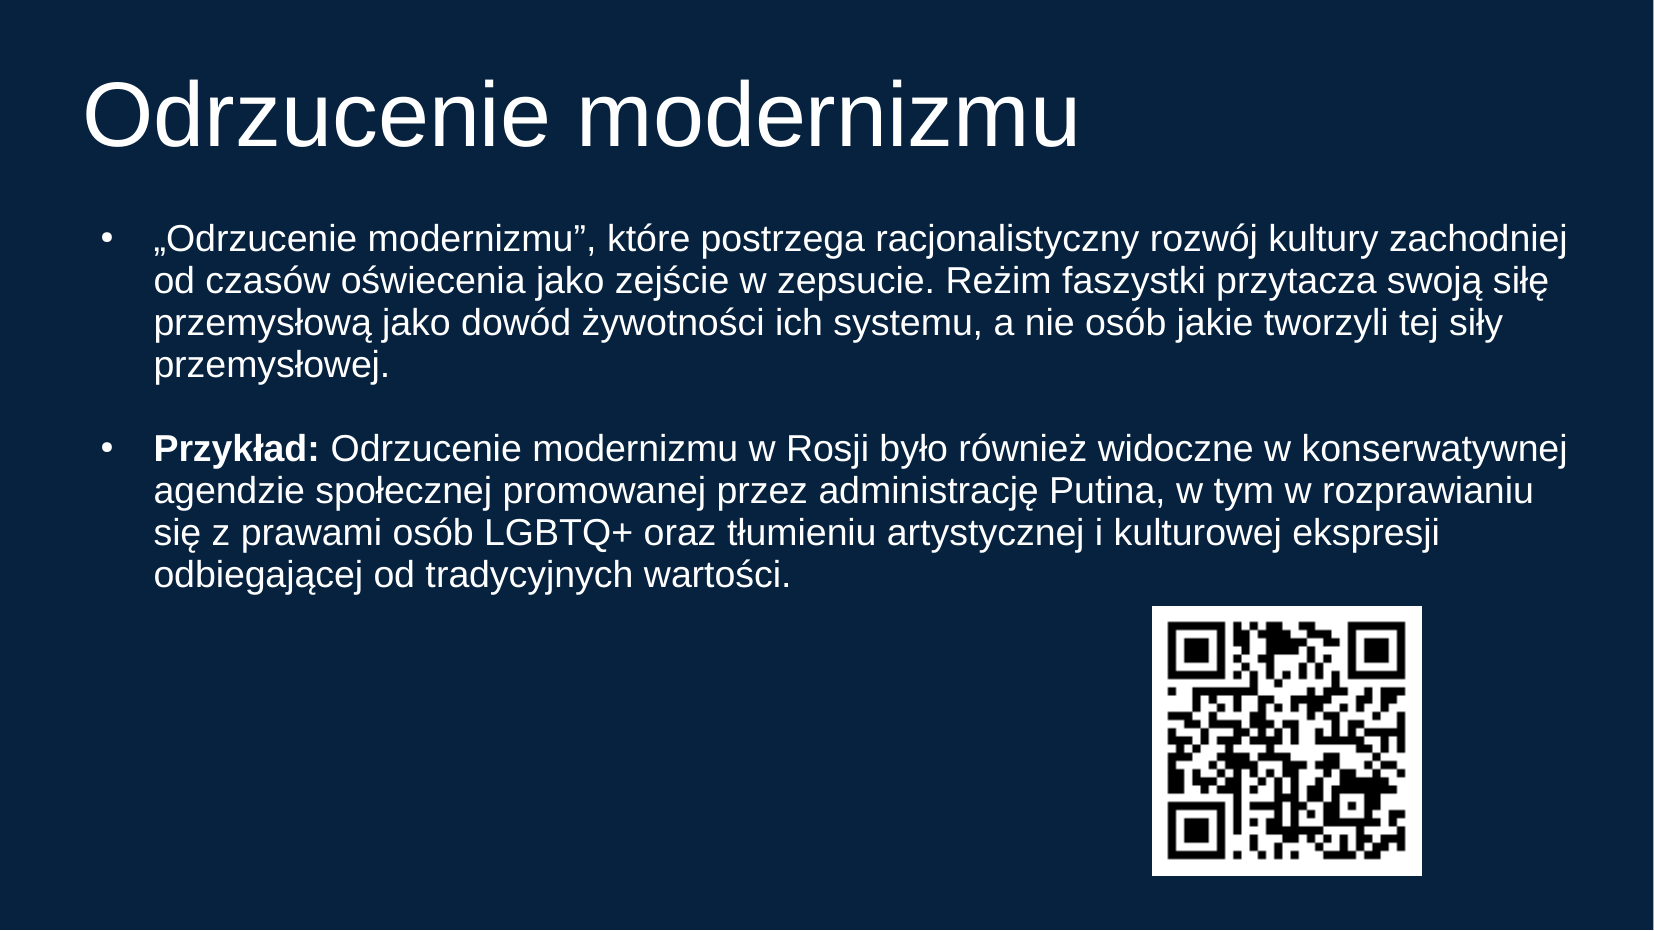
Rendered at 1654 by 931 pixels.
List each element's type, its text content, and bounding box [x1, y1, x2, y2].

title Odrzucenie modernizmu [82, 37, 1571, 193]
picture [1152, 606, 1422, 876]
list „Odrzucenie modernizmu”, które postrzega racjonalistyczny rozwój kultury zachodniej od czasów oświecenia jako zejście w zepsucie. Reżim faszystki przytacza swoją siłę przemysłową jako dowód żywotności ich systemu, a nie osób jakie tworzyli tej siły przemysłowej. Przykład: Odrzucenie modernizmu w Rosji było również widoczne w konserwatywnej agendzie społecznej promowanej przez administrację Putina, w tym w rozprawianiu się z prawami osób LGBTQ+ oraz tłumieniu artystycznej i kulturowej ekspresji odbiegającej od tradycyjnych wartości. [82, 217, 1571, 758]
